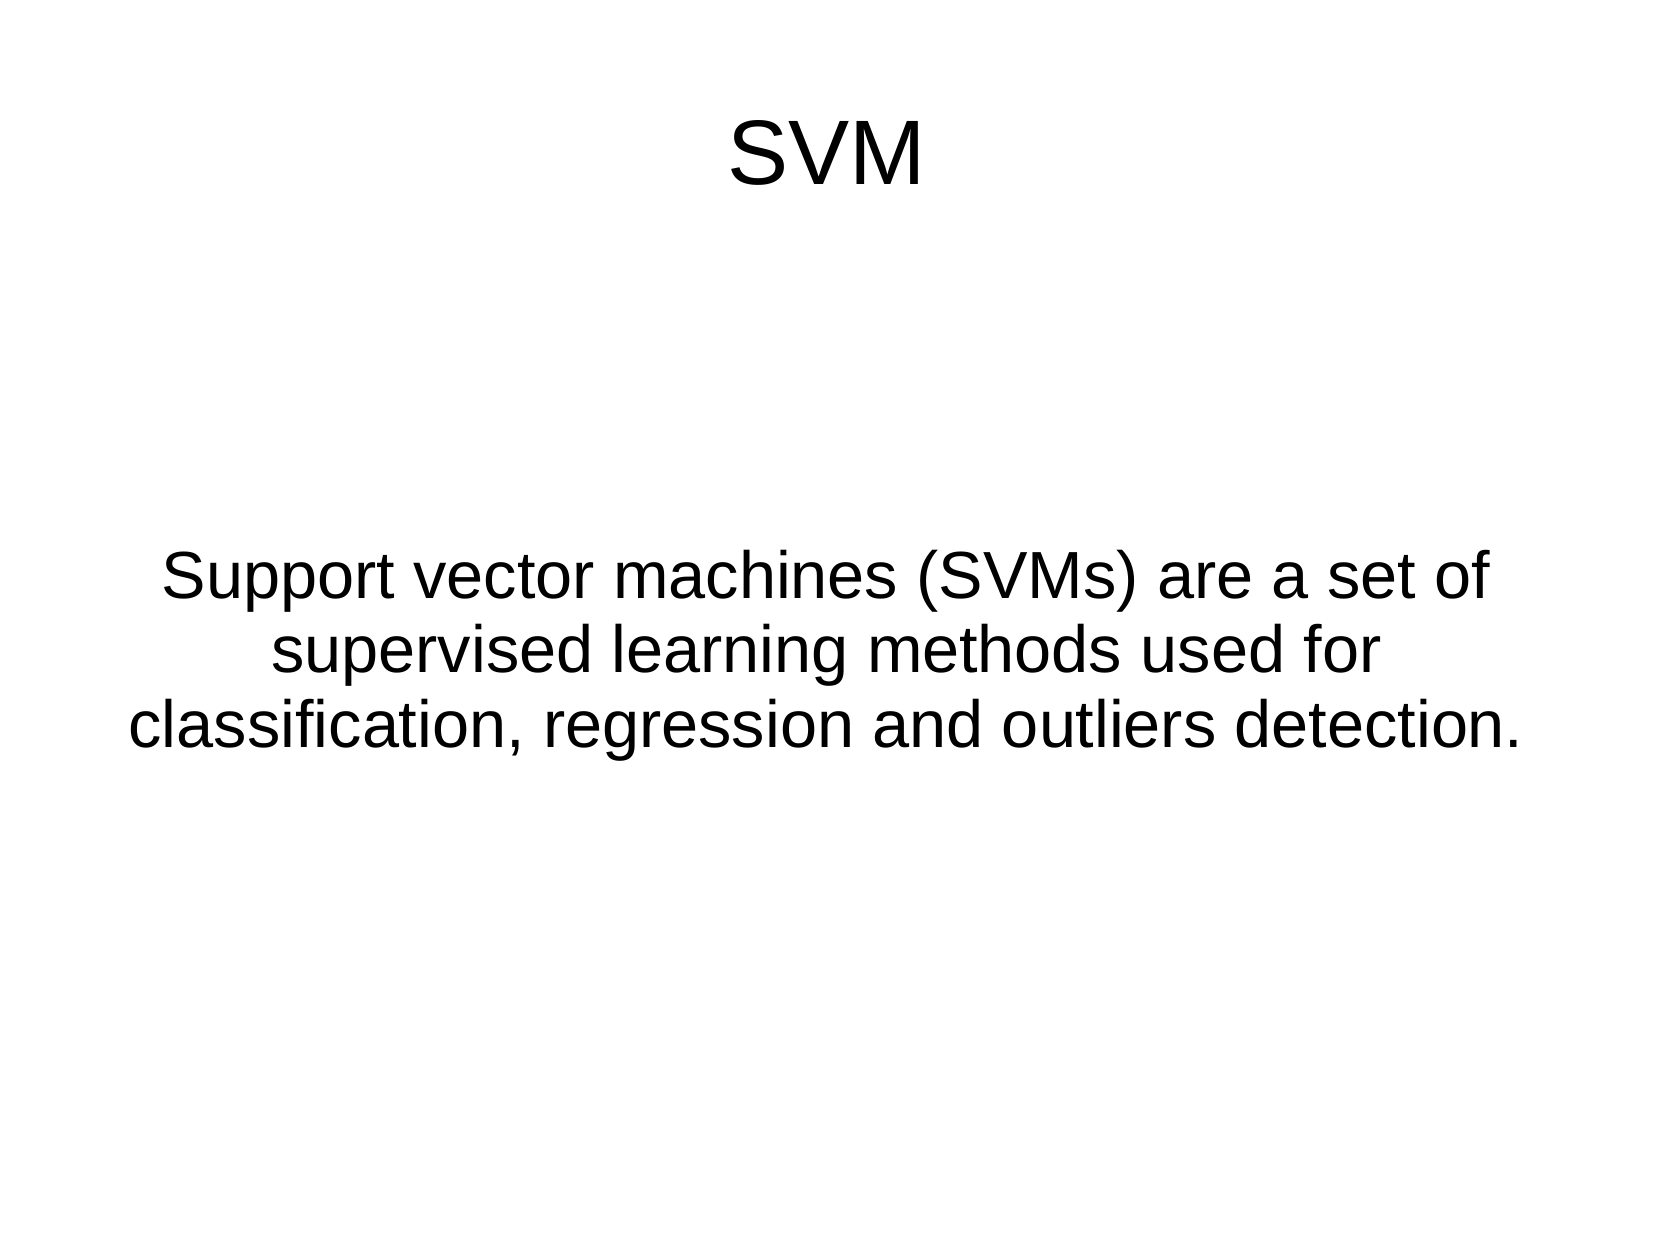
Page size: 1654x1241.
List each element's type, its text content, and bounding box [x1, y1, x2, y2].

subtitle Support vector machines (SVMs) are a set of supervised learning methods used for classification, regression and outliers detection. [82, 290, 1571, 1010]
title SVM [82, 49, 1571, 257]
